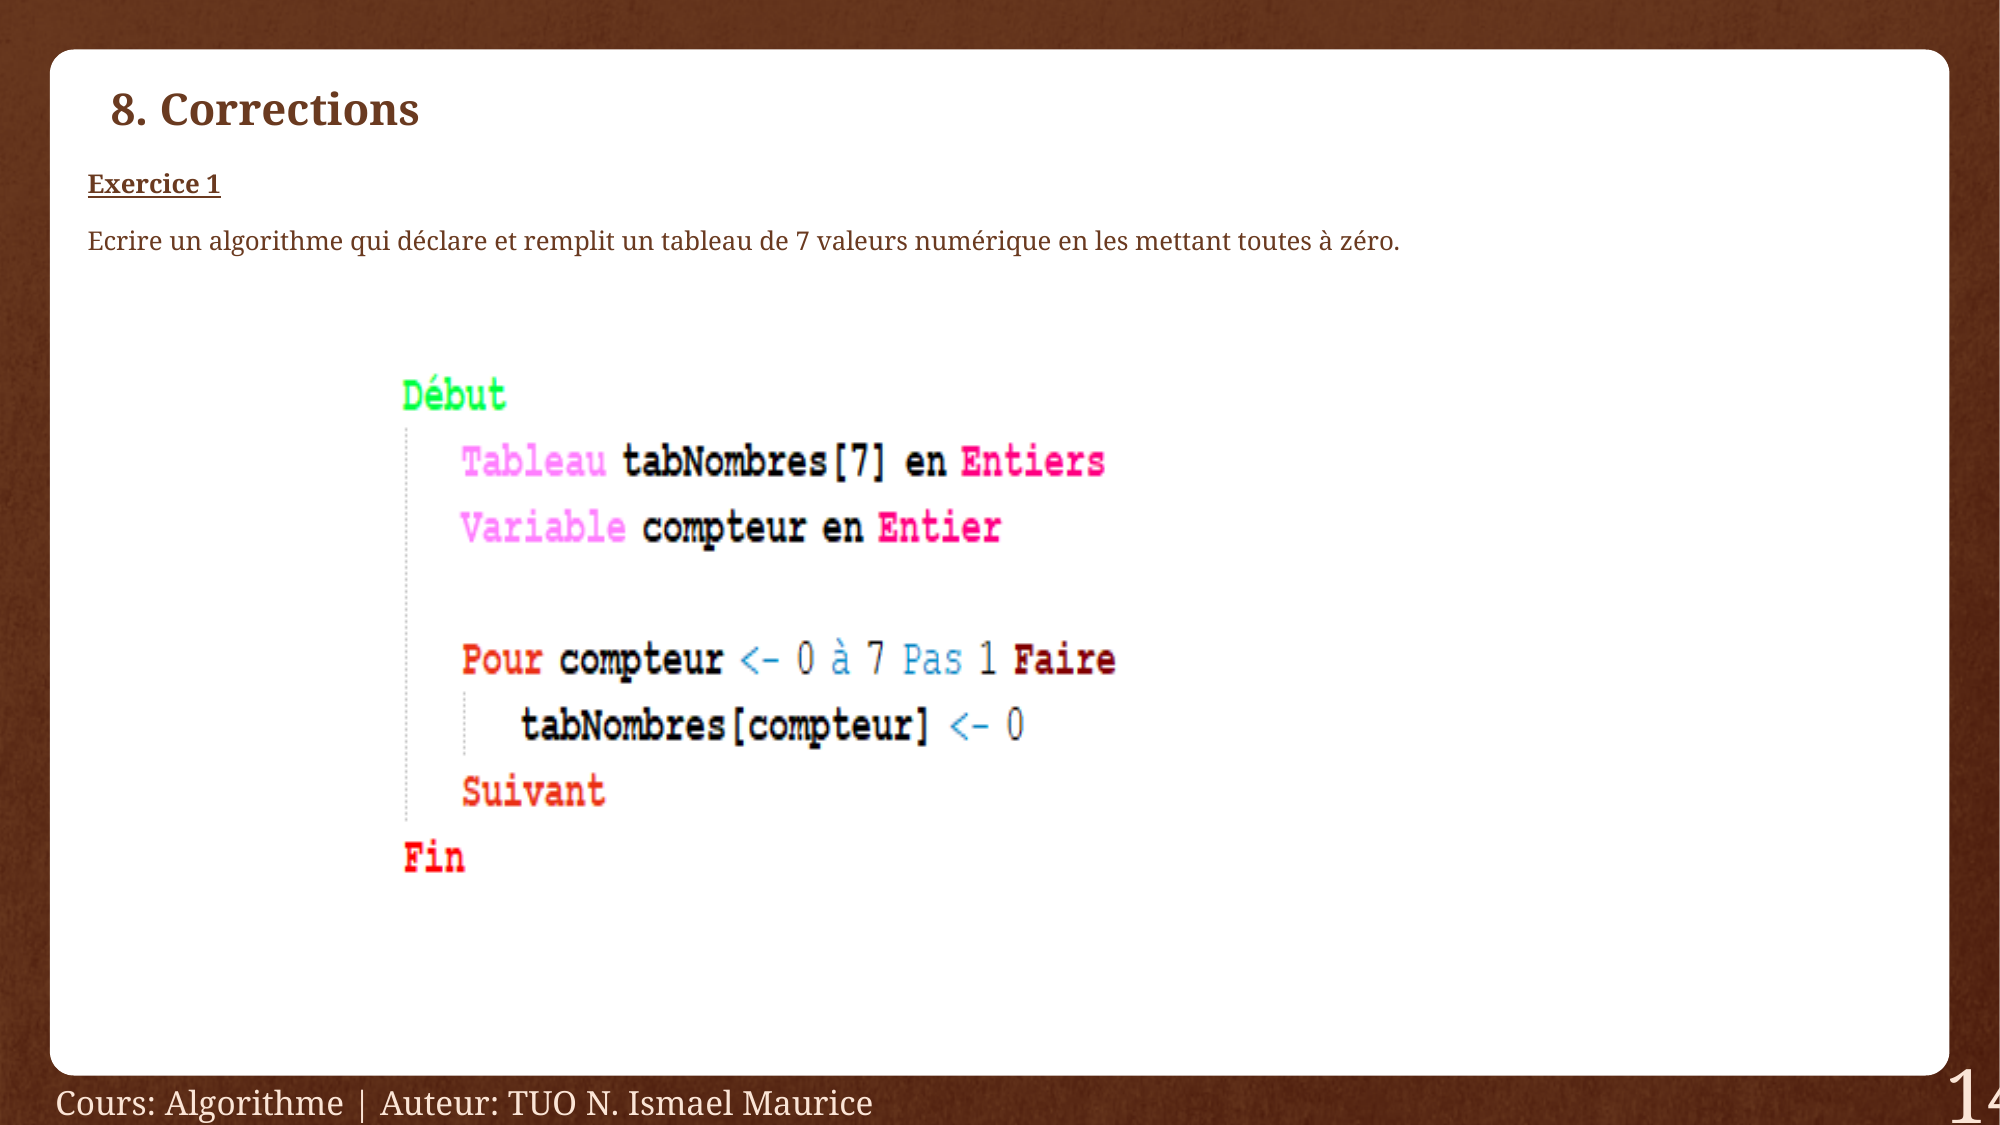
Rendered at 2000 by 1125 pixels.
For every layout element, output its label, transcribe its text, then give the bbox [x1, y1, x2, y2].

text_box Cours: Algorithme | Auteur: TUO N. Ismael Maurice [40, 1074, 1257, 1125]
picture [387, 339, 1435, 954]
title 8. Corrections [95, 68, 1696, 142]
text_box [1930, 1040, 2000, 1110]
list Exercice 1 Ecrire un algorithme qui déclare et remplit un tableau de 7 valeurs numérique en les mettant toutes à zéro. [72, 160, 1931, 321]
